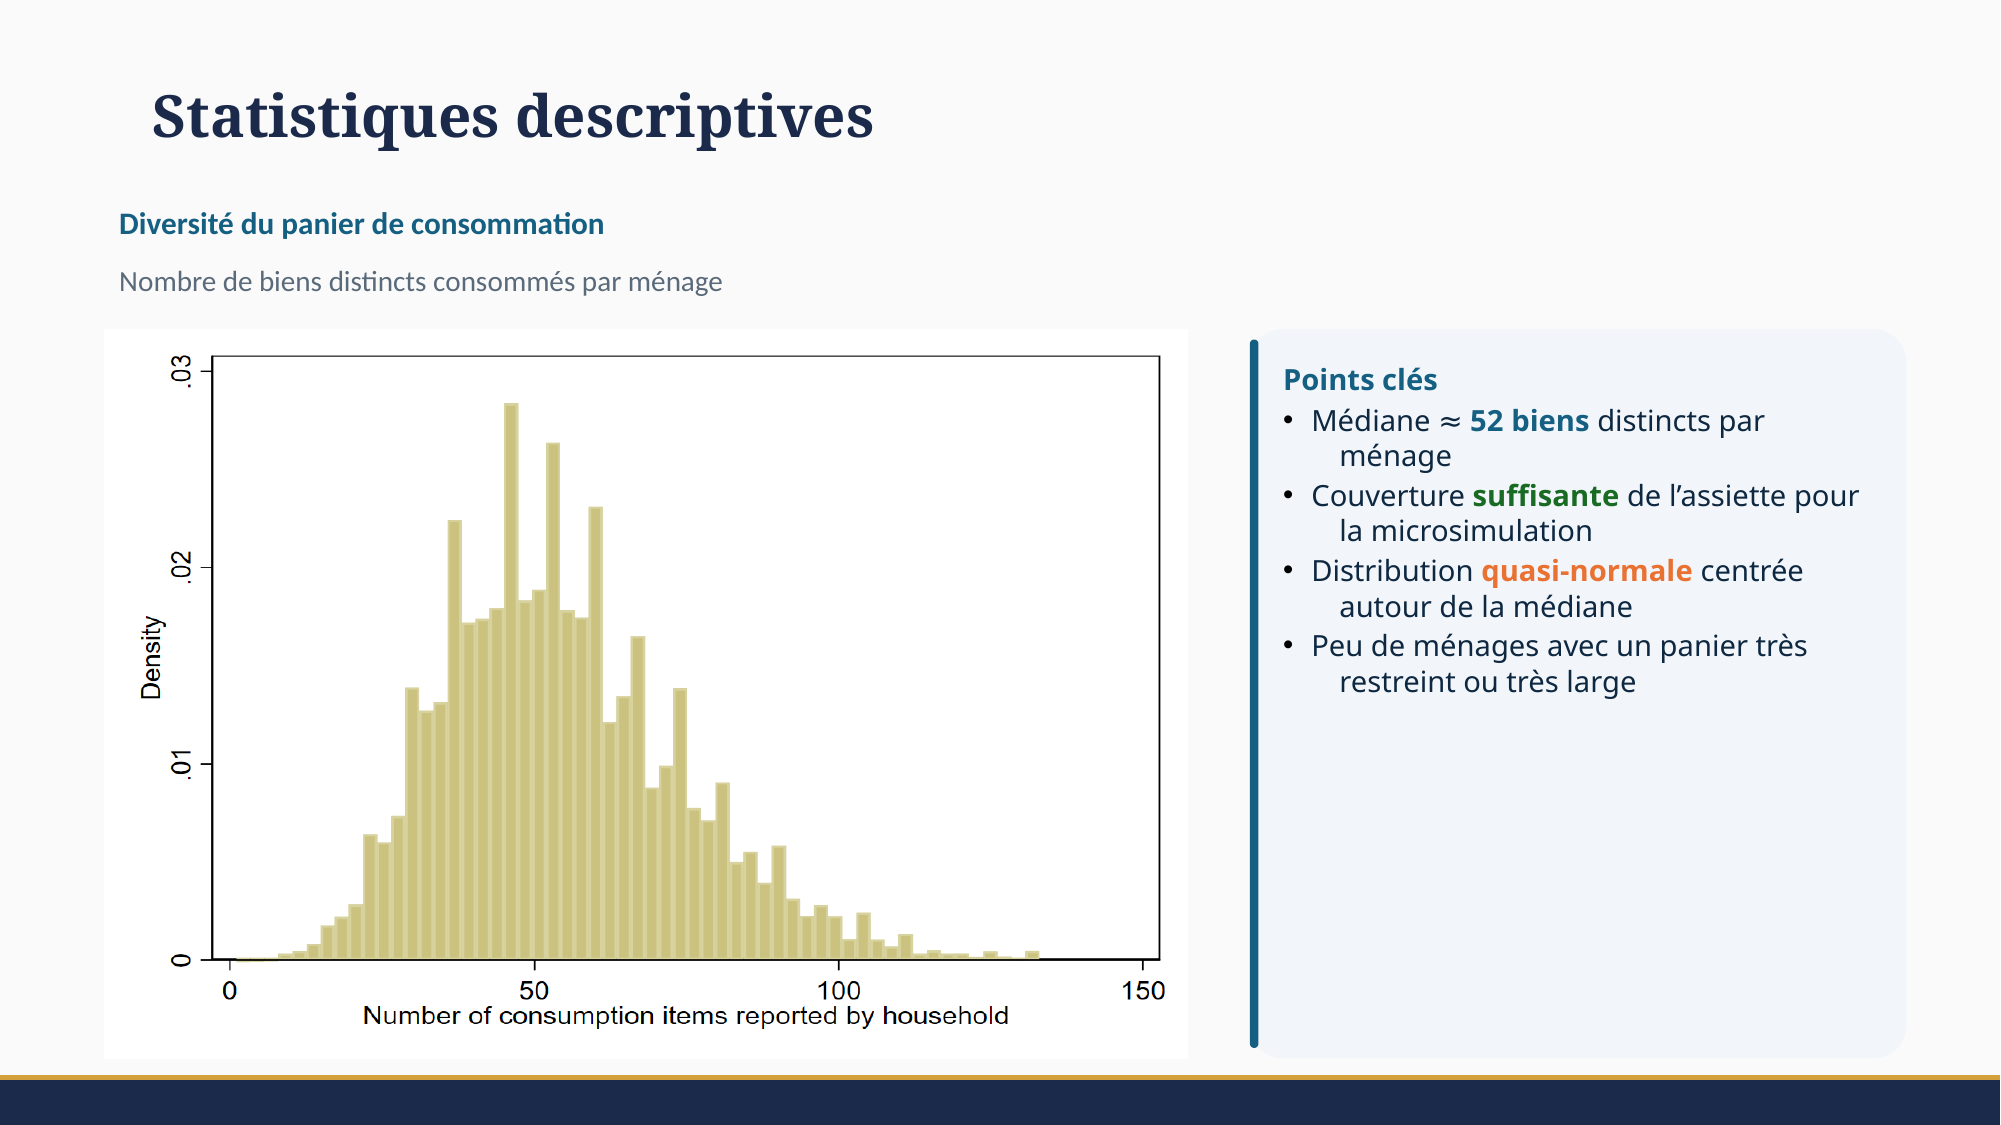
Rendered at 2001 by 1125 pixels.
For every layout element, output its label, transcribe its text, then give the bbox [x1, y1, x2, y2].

title Statistiques descriptives [137, 54, 1863, 184]
text_box [1249, 339, 1259, 1048]
list Diversité du panier de consommation Nombre de biens distincts consommés par ménage [104, 191, 1271, 313]
picture [104, 329, 1188, 1059]
text_box Points clés Médiane ≈ 52 biens distincts par ménage Couverture suffisante de l’assiette pour la microsimulation Distribution quasi-normale centrée autour de la médiane Peu de ménages avec un panier très restreint ou très large [1257, 329, 1907, 1059]
